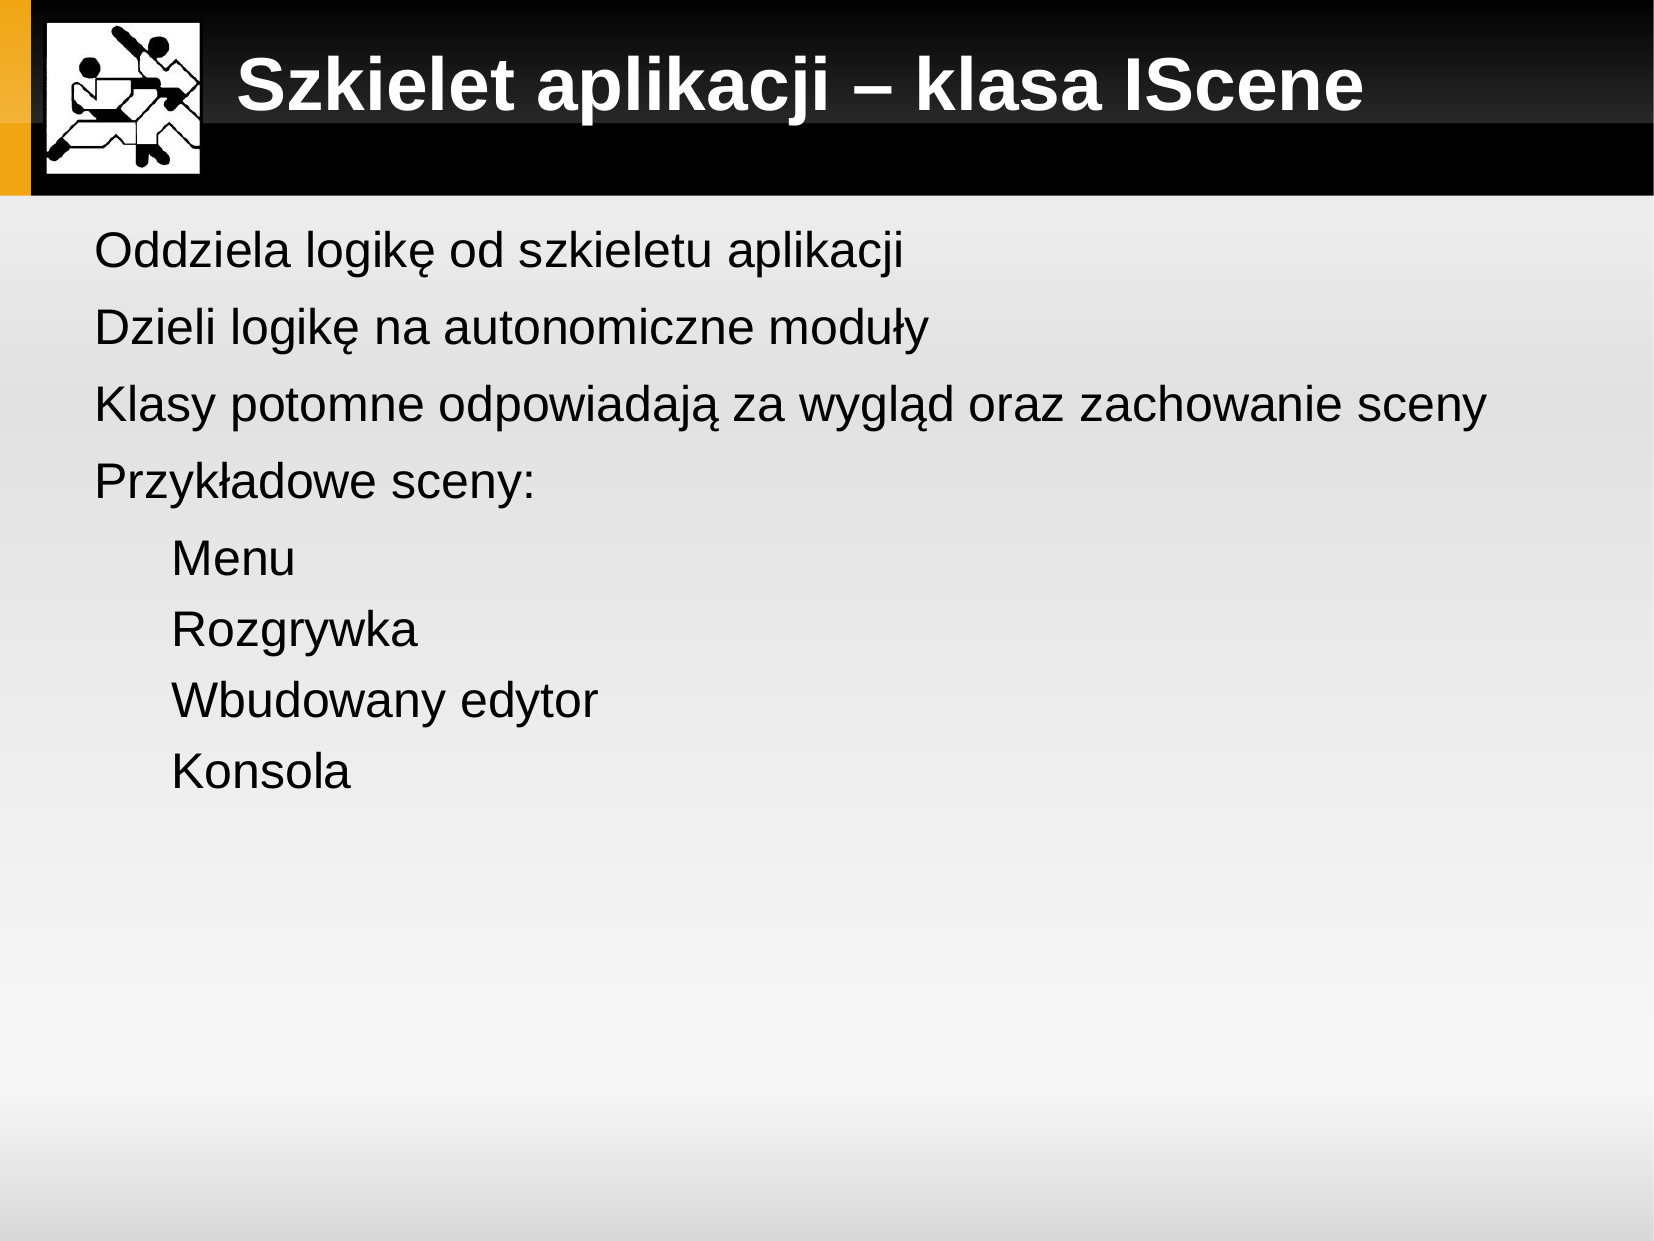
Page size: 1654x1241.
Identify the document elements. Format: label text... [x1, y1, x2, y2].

picture [0, 0, 1654, 1241]
list Oddziela logikę od szkieletu aplikacji Dzieli logikę na autonomiczne moduły Klasy potomne odpowiadają za wygląd oraz zachowanie sceny Przykładowe sceny: Menu Rozgrywka Wbudowany edytor Konsola [77, 229, 1565, 1211]
title Szkielet aplikacji – klasa IScene [236, 0, 1594, 178]
